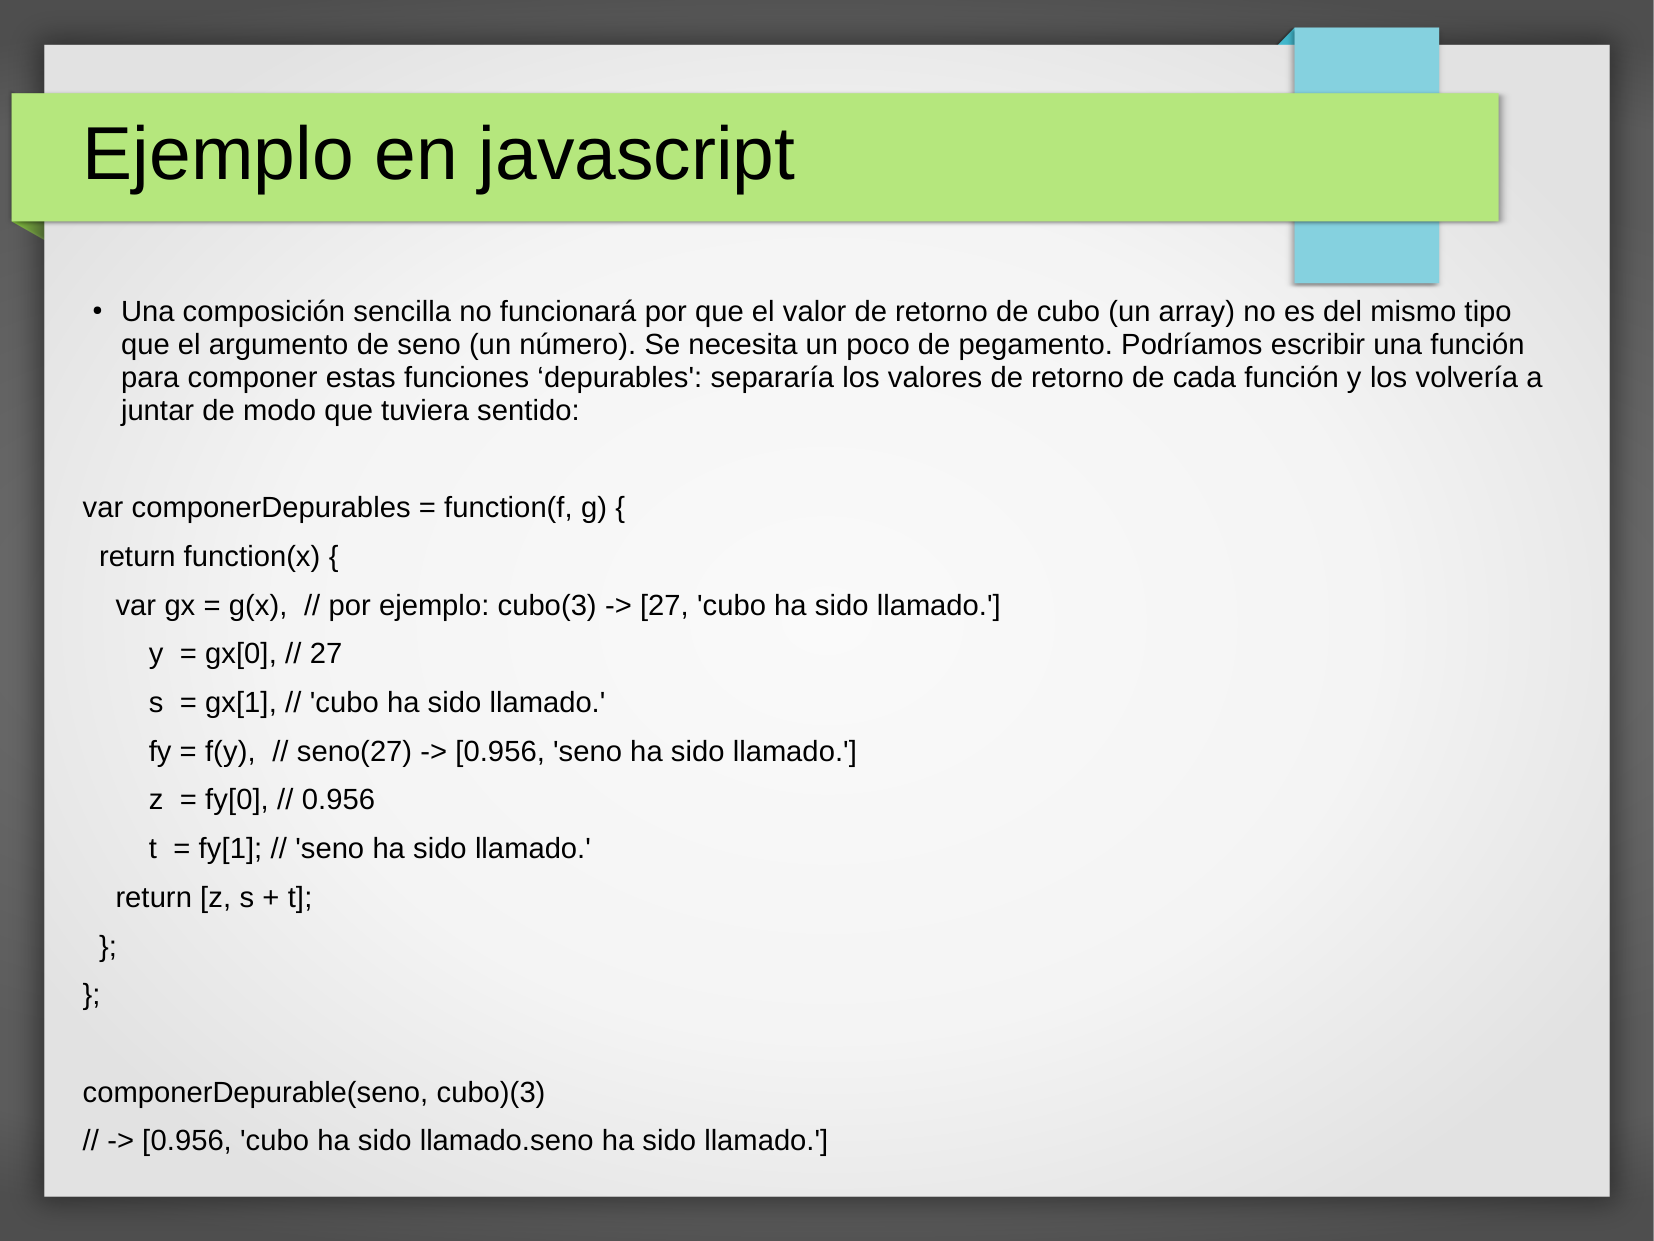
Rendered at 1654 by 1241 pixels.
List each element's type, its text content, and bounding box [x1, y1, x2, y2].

picture [0, 0, 1654, 1241]
list Una composición sencilla no funcionará por que el valor de retorno de cubo (un array) no es del mismo tipo que el argumento de seno (un número). Se necesita un poco de pegamento. Podríamos escribir una función para componer estas funciones ‘depurables': separaría los valores de retorno de cada función y los volvería a juntar de modo que tuviera sentido: var componerDepurables = function(f, g) { return function(x) { var gx = g(x), // por ejemplo: cubo(3) -> [27, 'cubo ha sido llamado.'] y = gx[0], // 27 s = gx[1], // 'cubo ha sido llamado.' fy = f(y), // seno(27) -> [0.956, 'seno ha sido llamado.'] z = fy[0], // 0.956 t = fy[1]; // 'seno ha sido llamado.' return [z, s + t]; }; }; componerDepurable(seno, cubo)(3) // -> [0.956, 'cubo ha sido llamado.seno ha sido llamado.'] [82, 295, 1548, 1170]
title Ejemplo en javascript [82, 94, 1264, 213]
